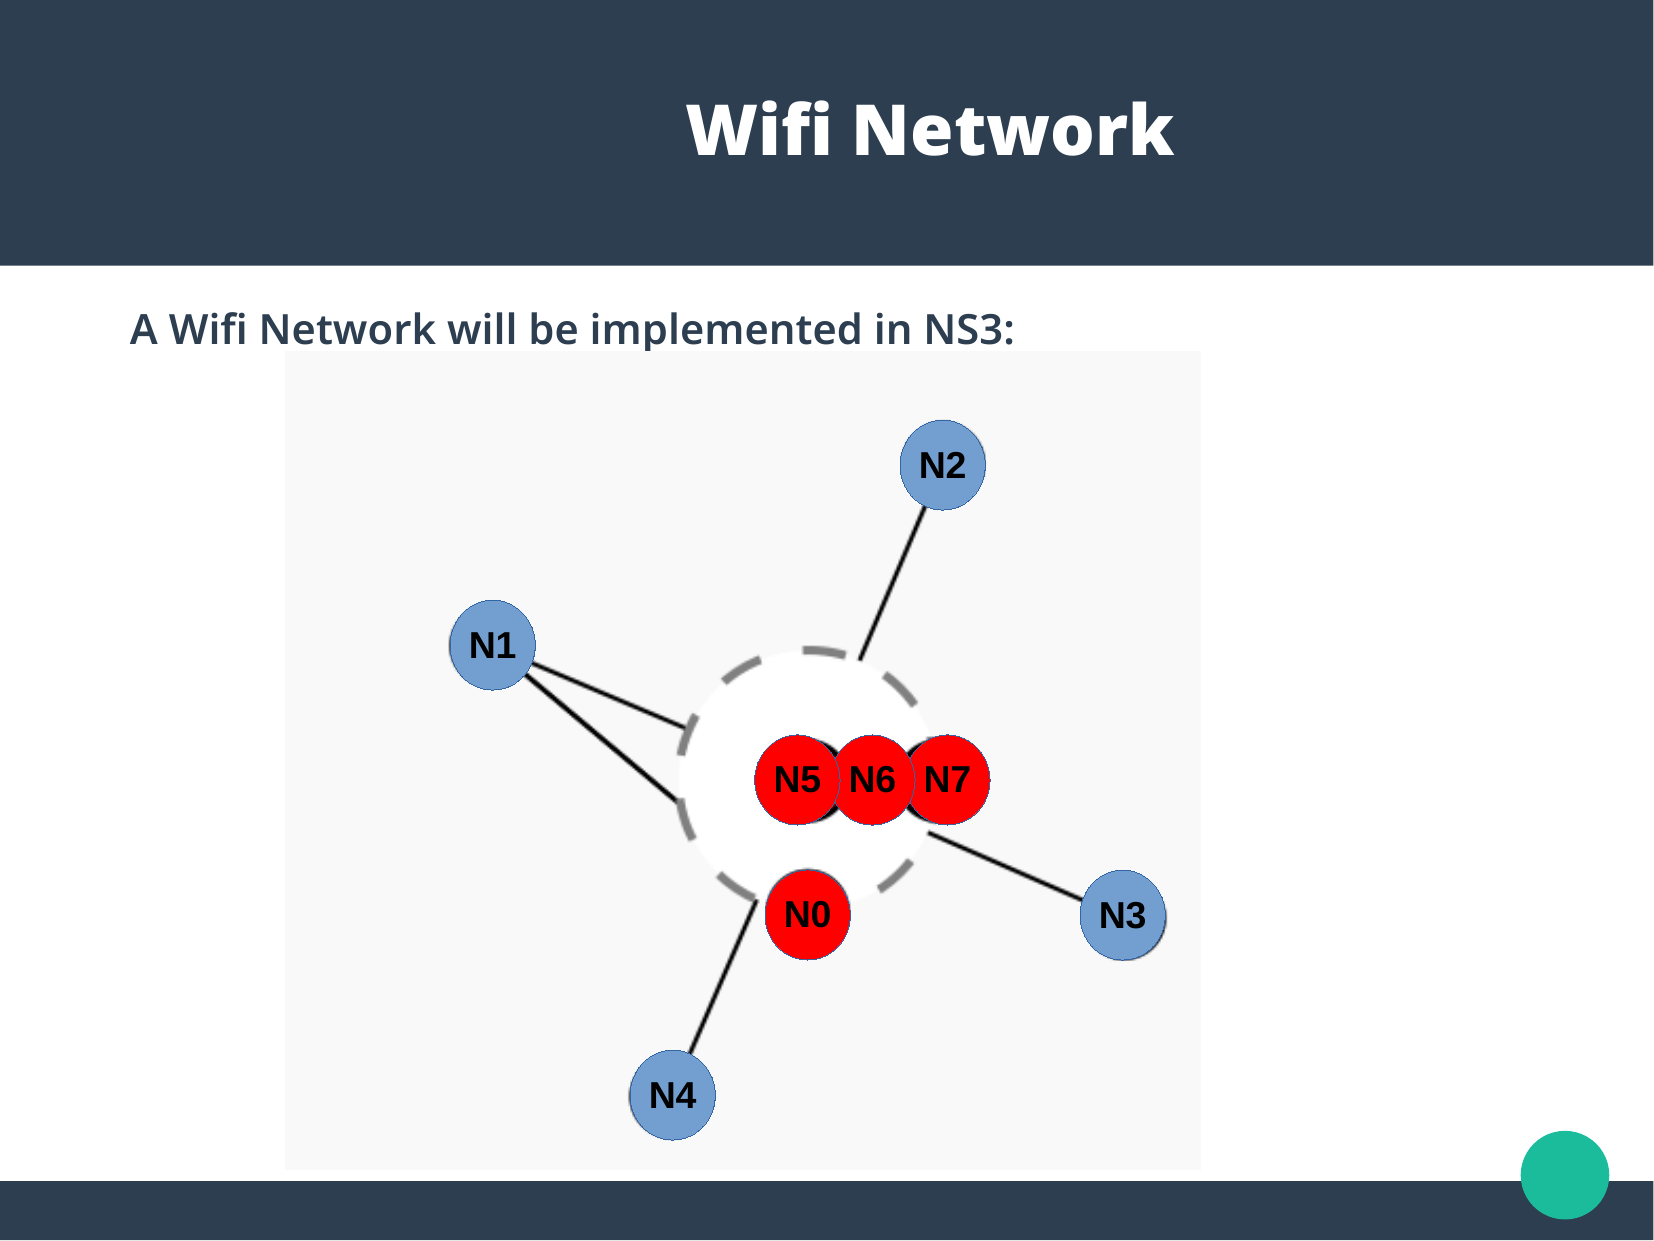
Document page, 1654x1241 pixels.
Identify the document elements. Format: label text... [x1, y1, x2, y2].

text_box N2 [900, 420, 986, 511]
text_box N7 [910, 734, 991, 826]
list A Wifi Network will be implemented in NS3: [59, 300, 1595, 1151]
text_box N0 [765, 869, 851, 961]
text_box N4 [630, 1050, 716, 1141]
text_box N5 [754, 734, 841, 826]
text_box N3 [1080, 870, 1166, 961]
title Wifi Network [59, 49, 1595, 207]
picture [285, 351, 1201, 1171]
text_box N1 [450, 600, 536, 691]
text_box N6 [835, 734, 916, 826]
